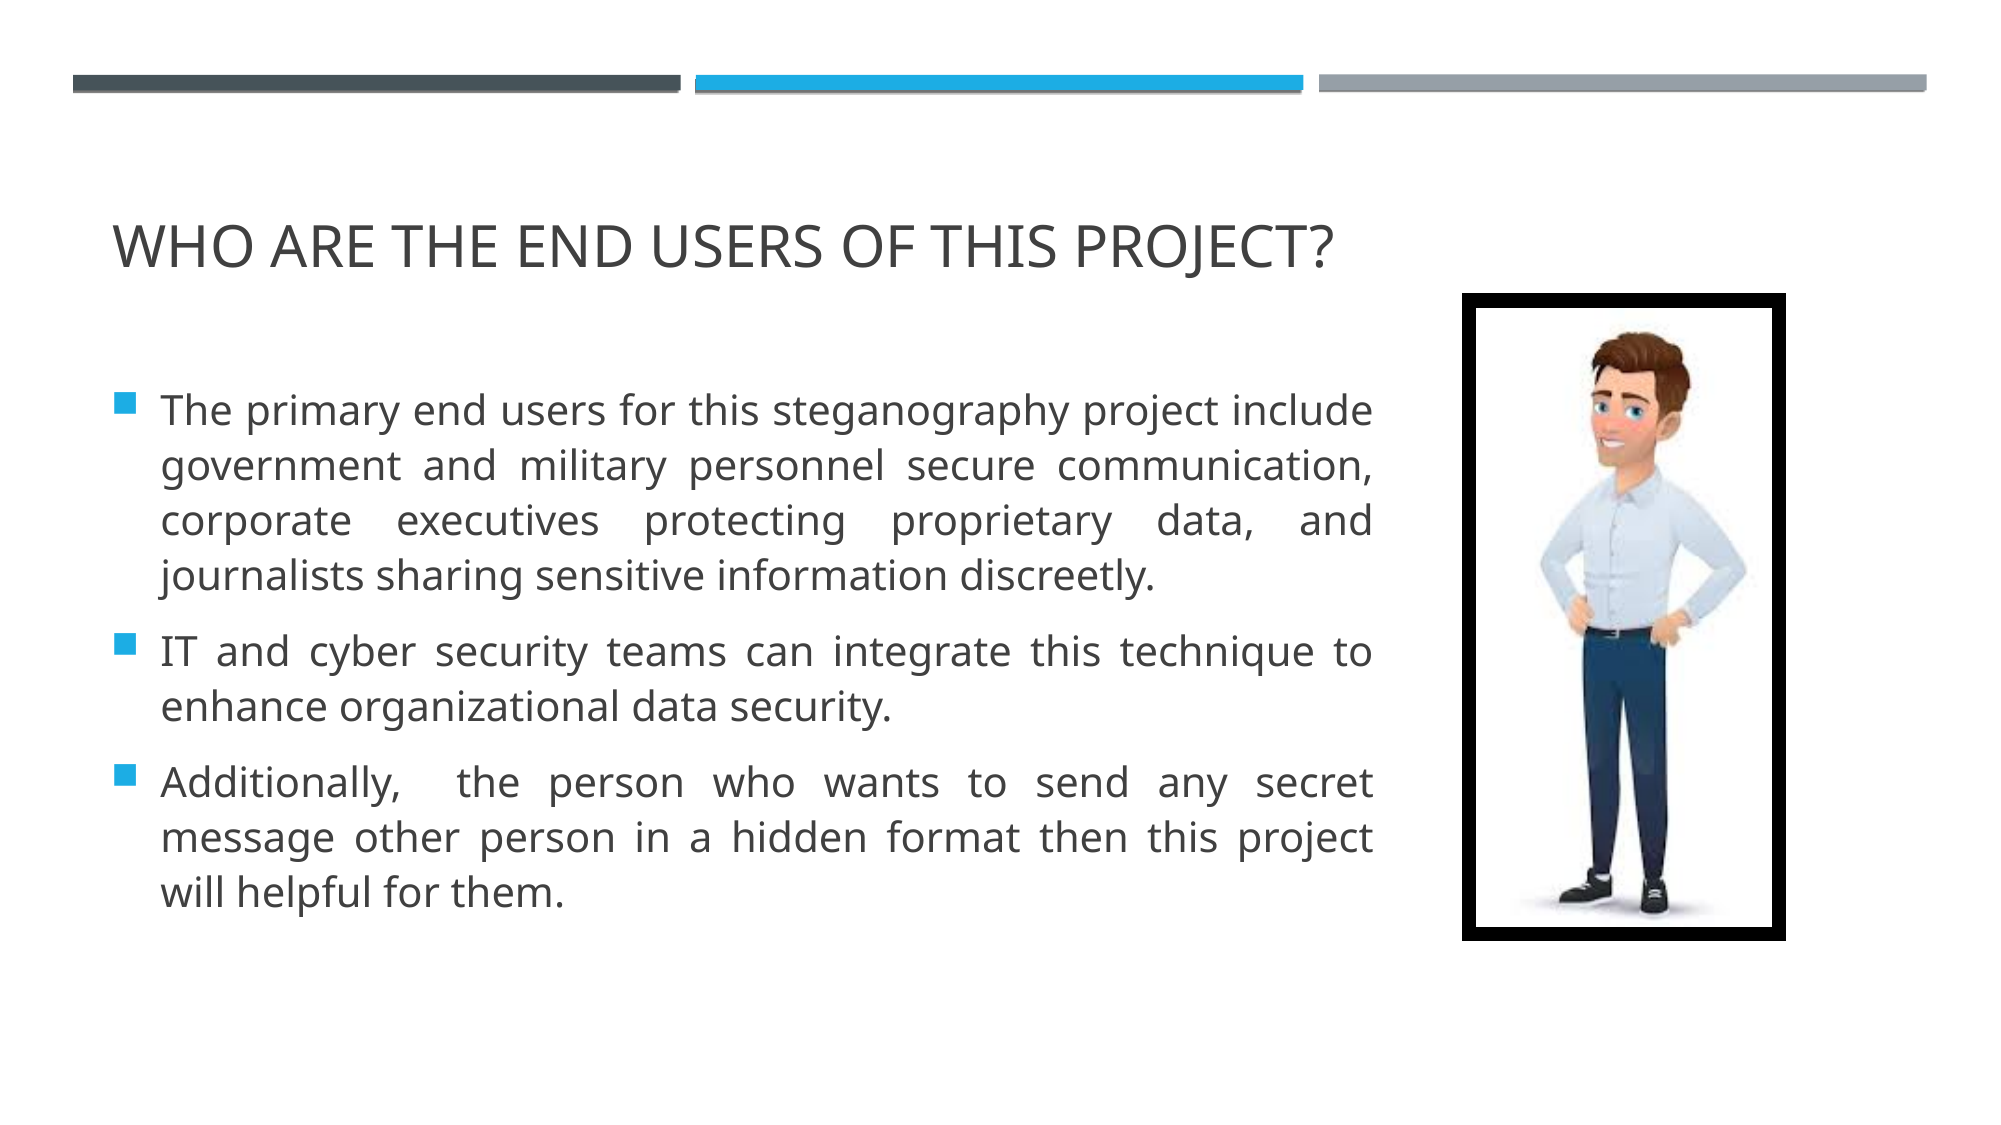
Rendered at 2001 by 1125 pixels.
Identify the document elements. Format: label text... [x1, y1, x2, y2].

list The primary end users for this steganography project include government and military personnel secure communication, corporate executives protecting proprietary data, and journalists sharing sensitive information discreetly. IT and cyber security teams can integrate this technique to enhance organizational data security. Additionally, the person who wants to send any secret message other person in a hidden format then this project will helpful for them. [95, 349, 1390, 946]
picture [1476, 307, 1772, 927]
title WHO ARE THE END USERS of this project? [97, 146, 1908, 342]
